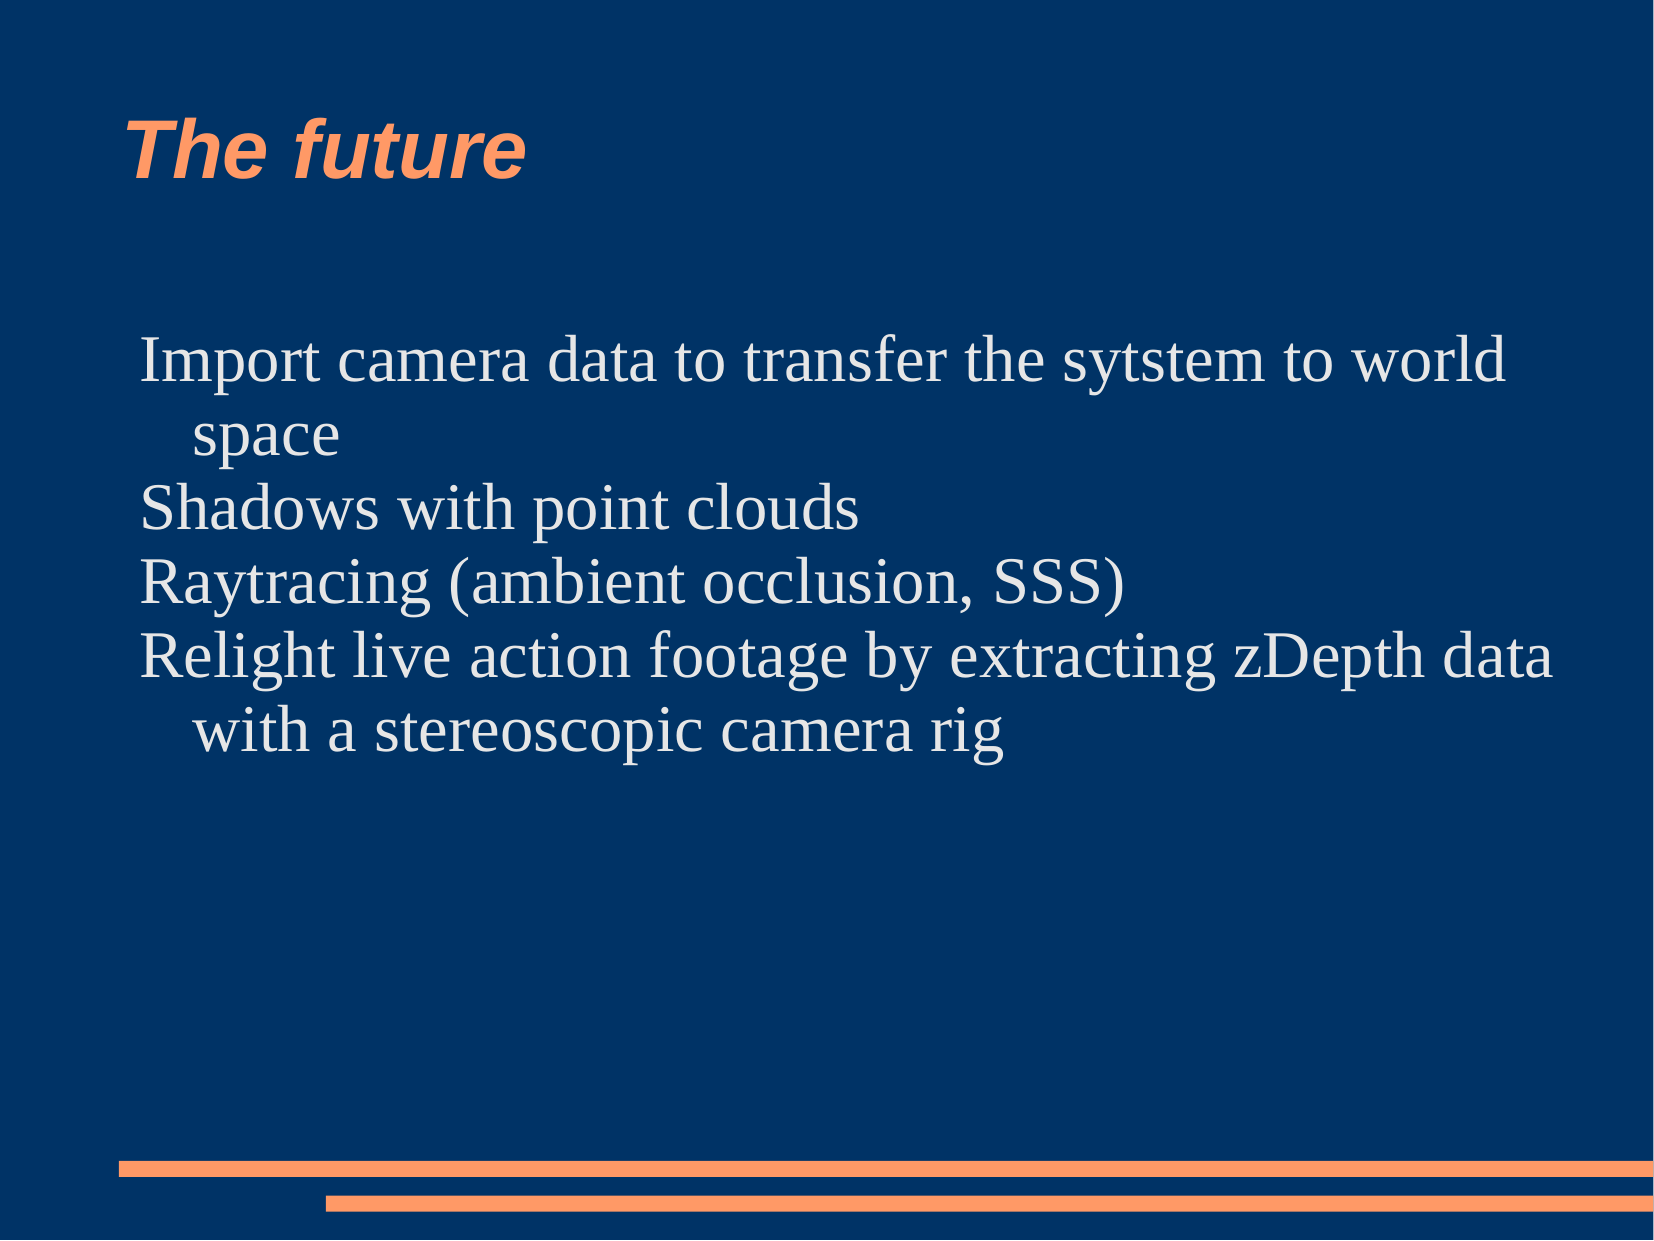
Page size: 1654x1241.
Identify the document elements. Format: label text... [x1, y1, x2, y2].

list Import camera data to transfer the sytstem to world space Shadows with point clouds Raytracing (ambient occlusion, SSS) Relight live action footage by extracting zDepth data with a stereoscopic camera rig [121, 322, 1561, 1133]
title The future [121, 46, 1534, 254]
